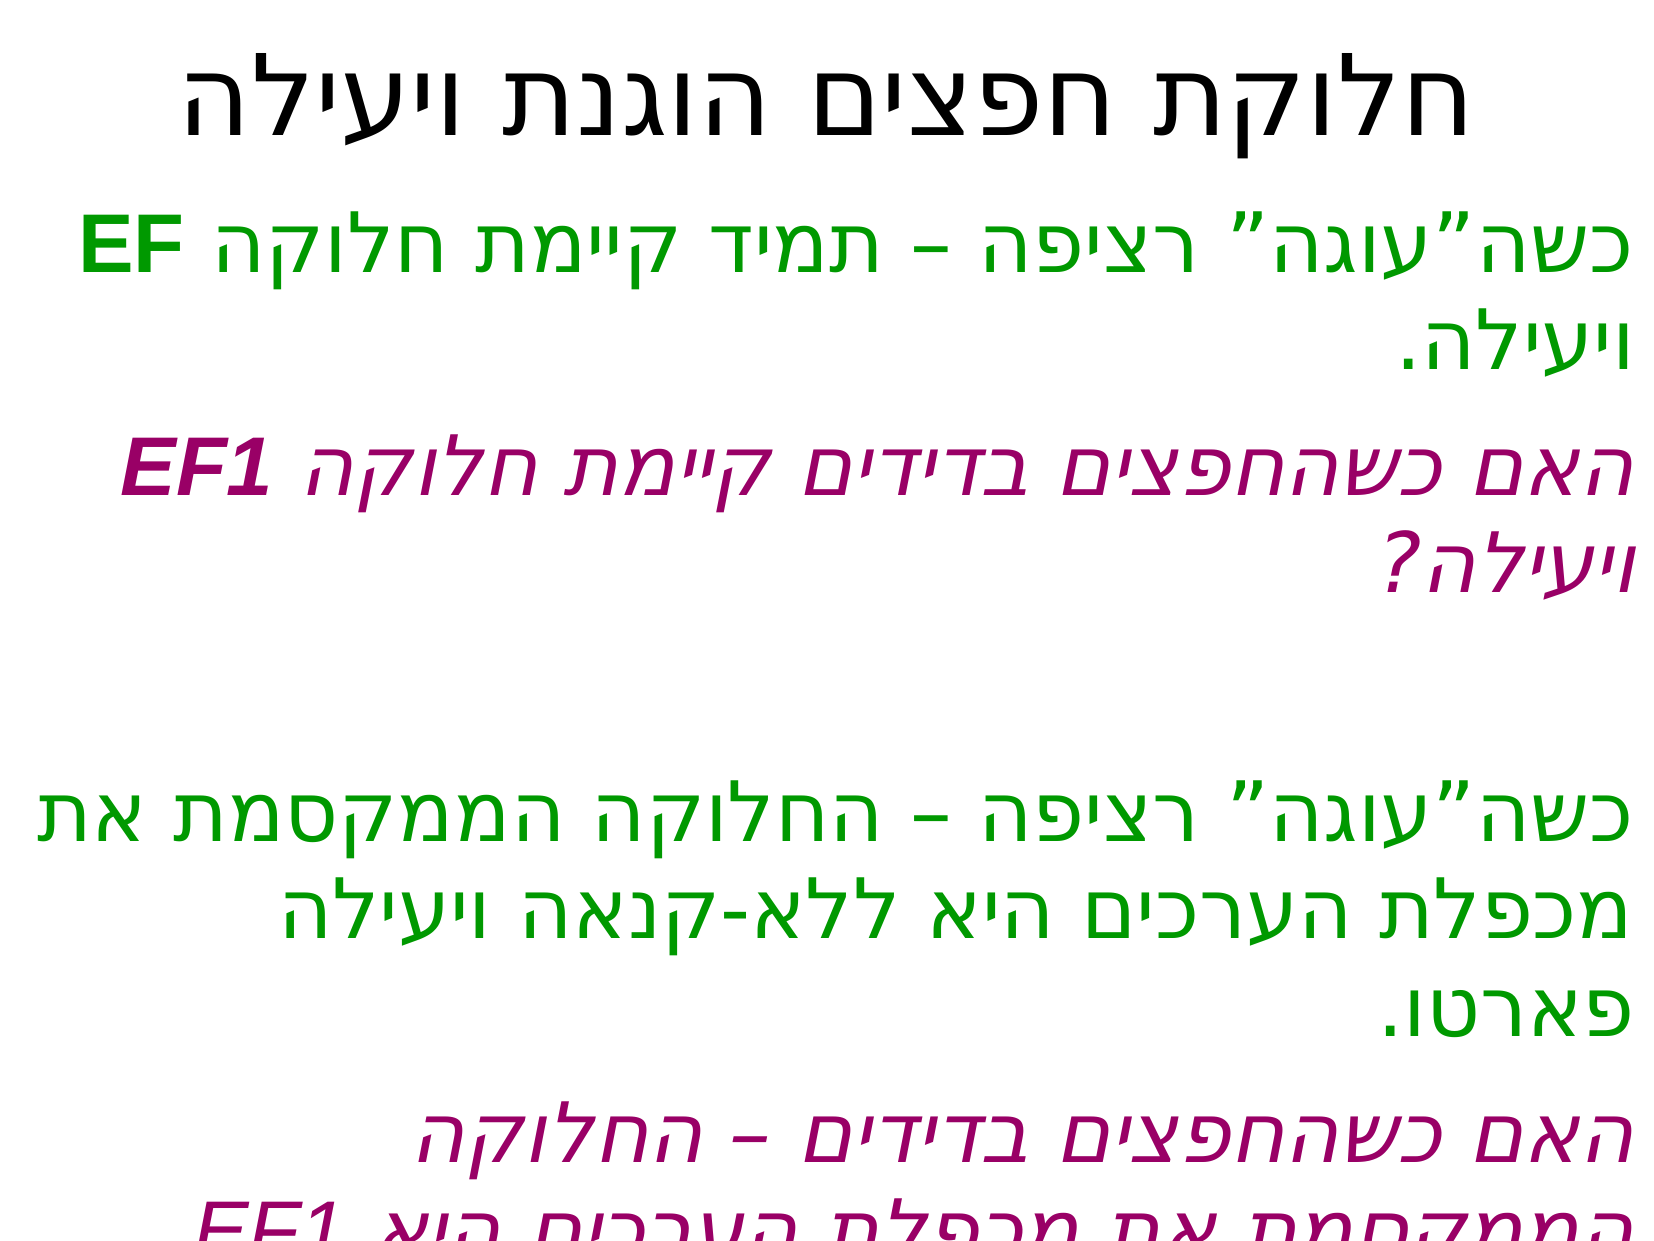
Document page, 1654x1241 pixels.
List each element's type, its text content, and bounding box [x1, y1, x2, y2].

title חלוקת חפצים הוגנת ויעילה [0, 28, 1654, 166]
list כשה”עוגה” רציפה – תמיד קיימת חלוקה EF ויעילה. האם כשהחפצים בדידים קיימת חלוקה EF1 ויעילה? כשה”עוגה” רציפה – החלוקה הממקסמת את מכפלת הערכים היא ללא-קנאה ויעילה פארטו. האם כשהחפצים בדידים – החלוקה הממקסמת את מכפלת הערכים היא EF1 ויעילה פארטו? כן! התגלה ב-2016. [0, 195, 1636, 1241]
